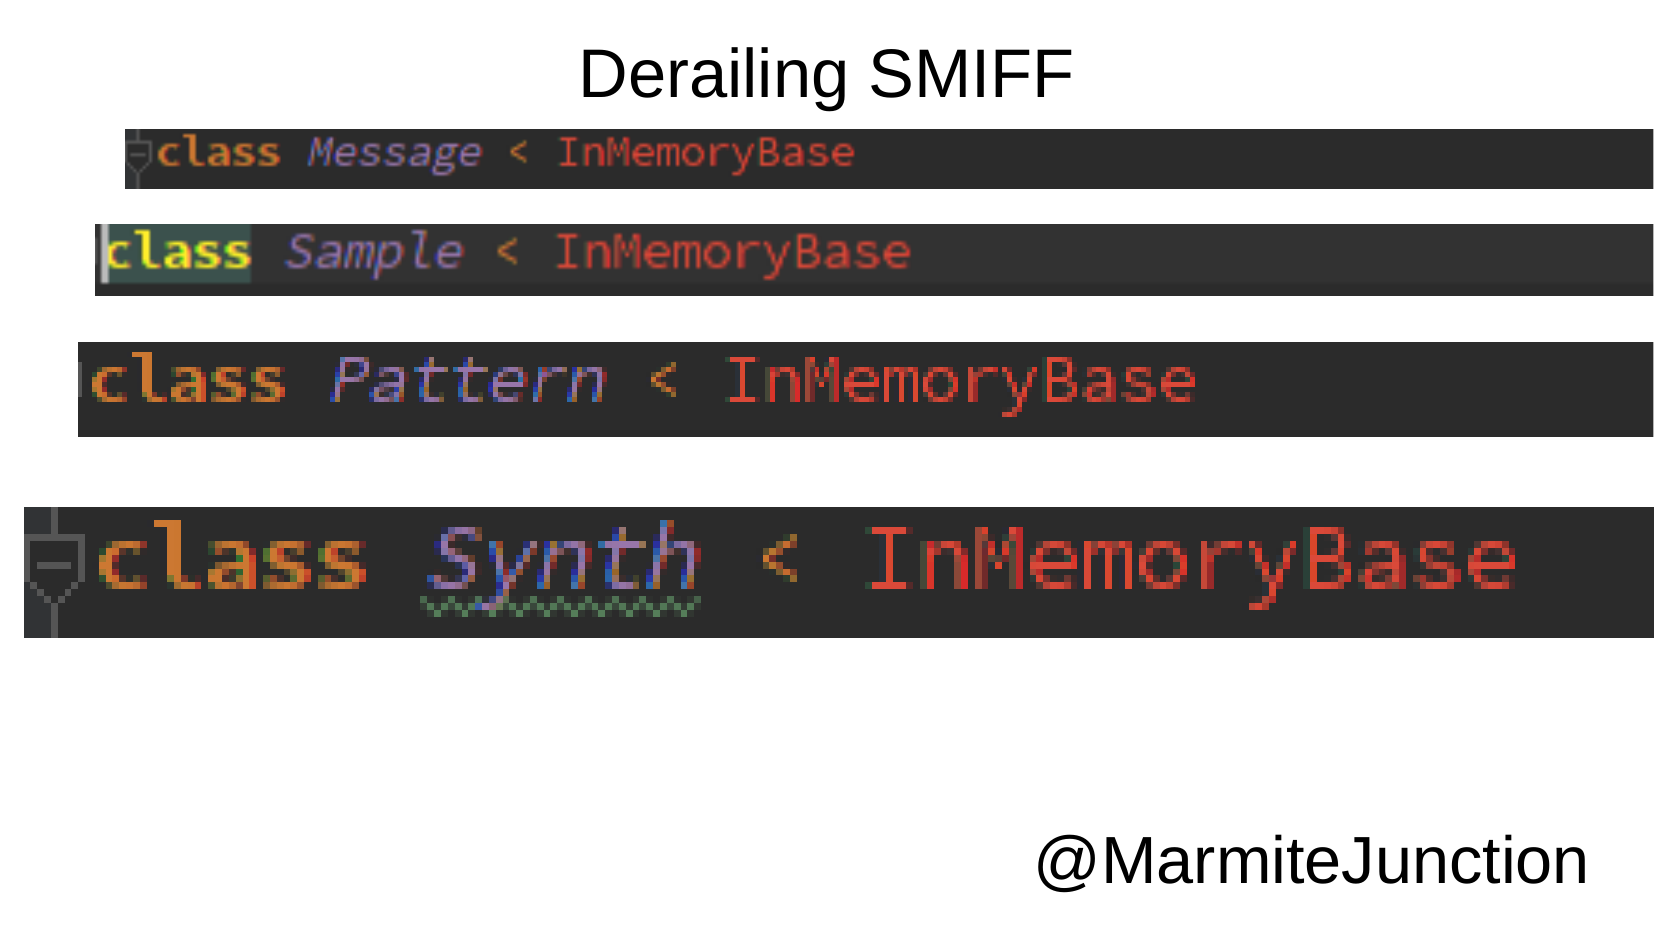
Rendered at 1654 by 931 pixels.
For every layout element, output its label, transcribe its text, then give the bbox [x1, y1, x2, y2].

picture [125, 129, 1654, 189]
picture [78, 342, 1654, 437]
text_box @MarmiteJunction [1018, 816, 1654, 906]
title Derailing SMIFF [82, 0, 1571, 152]
picture [24, 507, 1654, 638]
picture [95, 224, 1654, 296]
